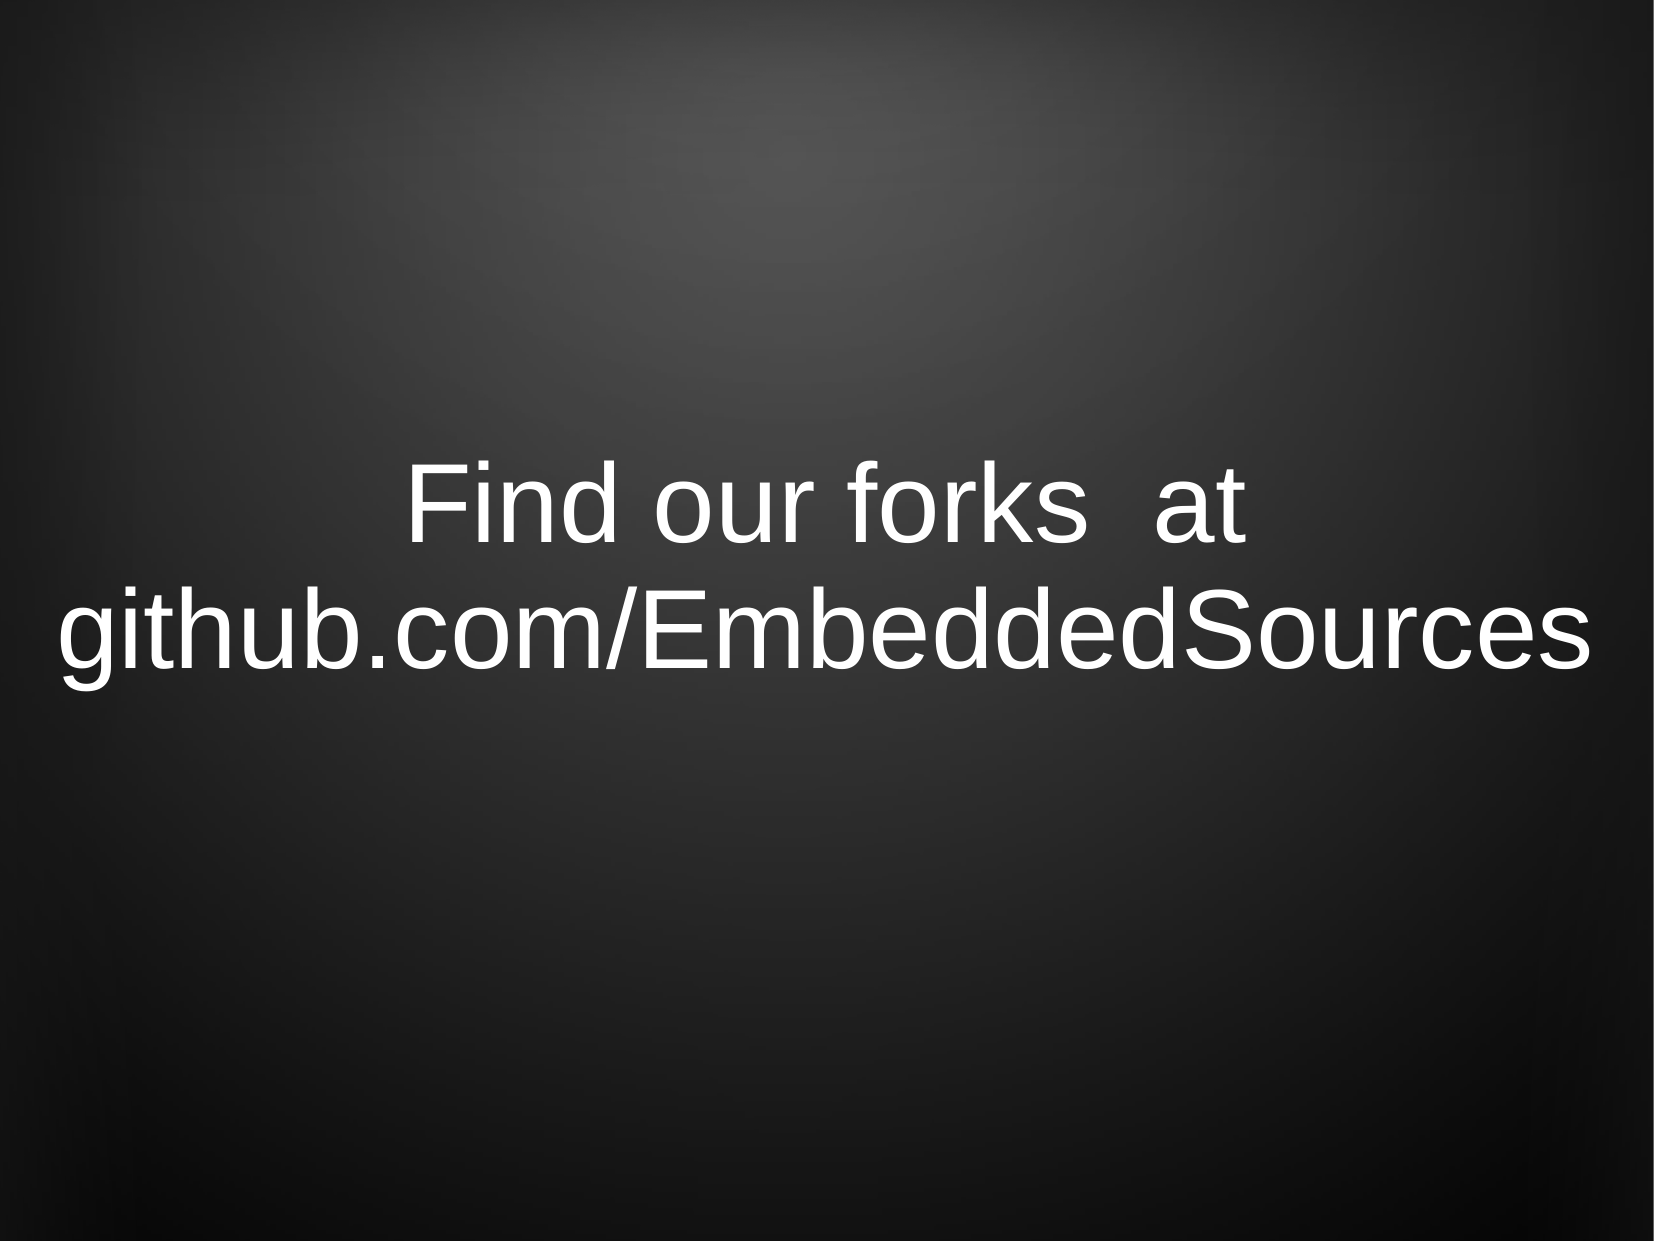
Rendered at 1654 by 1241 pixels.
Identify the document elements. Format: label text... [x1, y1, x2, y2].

text_box Find our forks at github.com/EmbeddedSources [37, 433, 1613, 700]
picture [0, 0, 1654, 1241]
